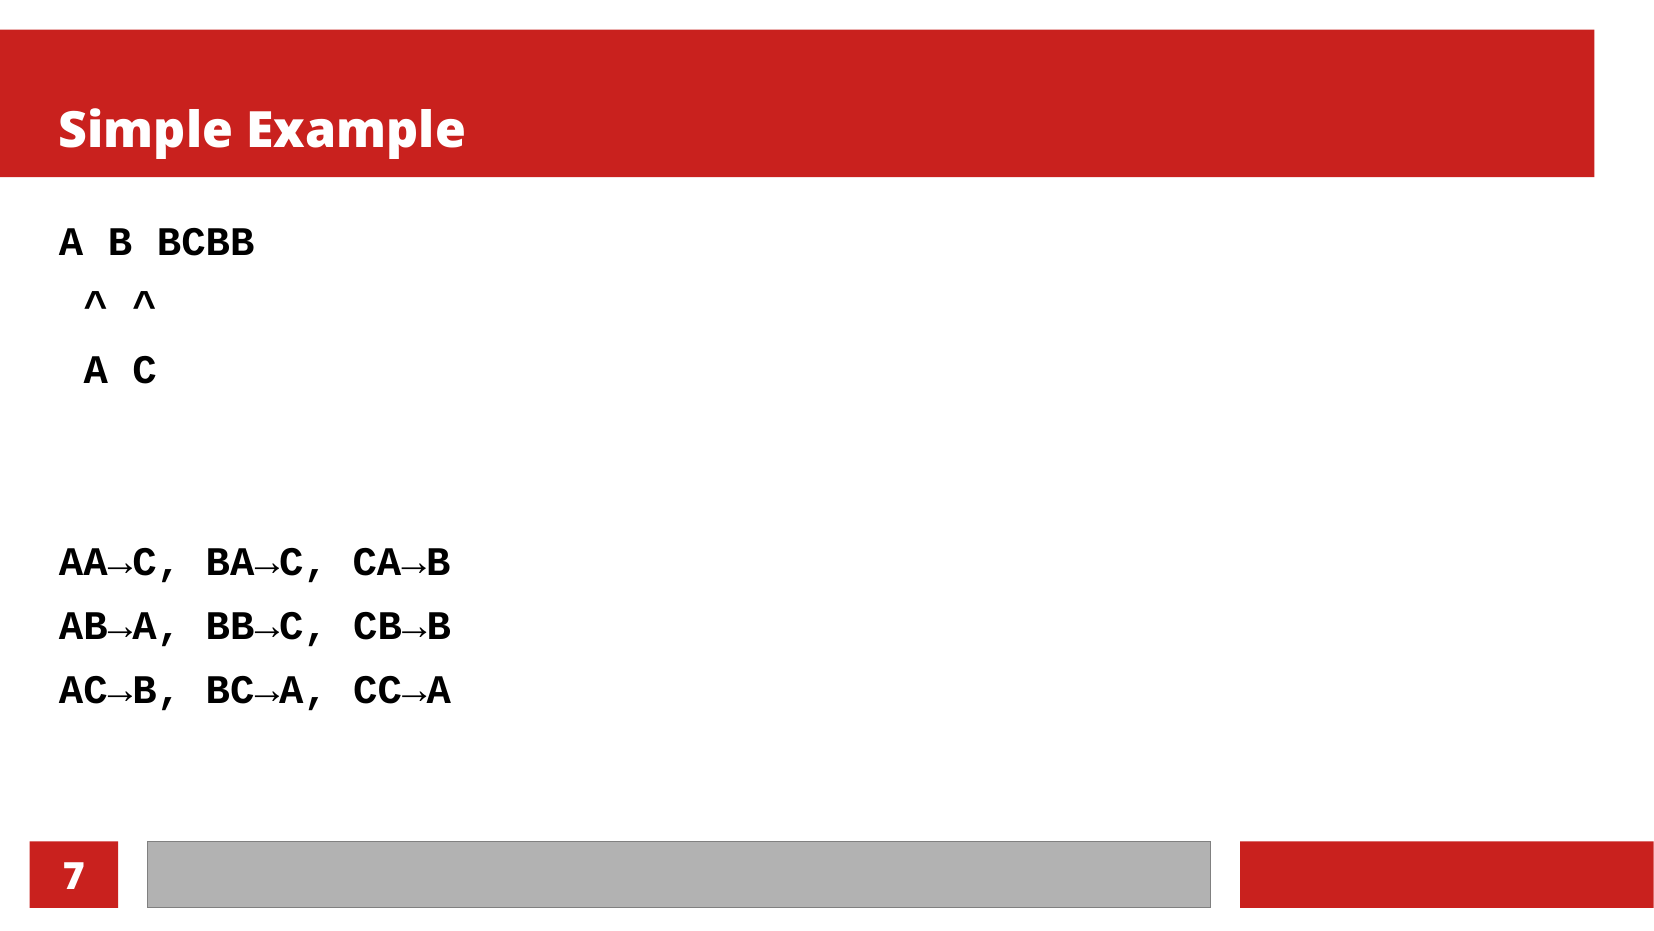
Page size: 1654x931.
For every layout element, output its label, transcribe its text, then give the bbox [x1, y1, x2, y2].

title Simple Example [59, 44, 1595, 163]
list A B BCBB ^ ^ A C AA→C, BA→C, CA→B AB→A, BB→C, CB→B AC→B, BC→A, CC→A [59, 221, 1565, 798]
